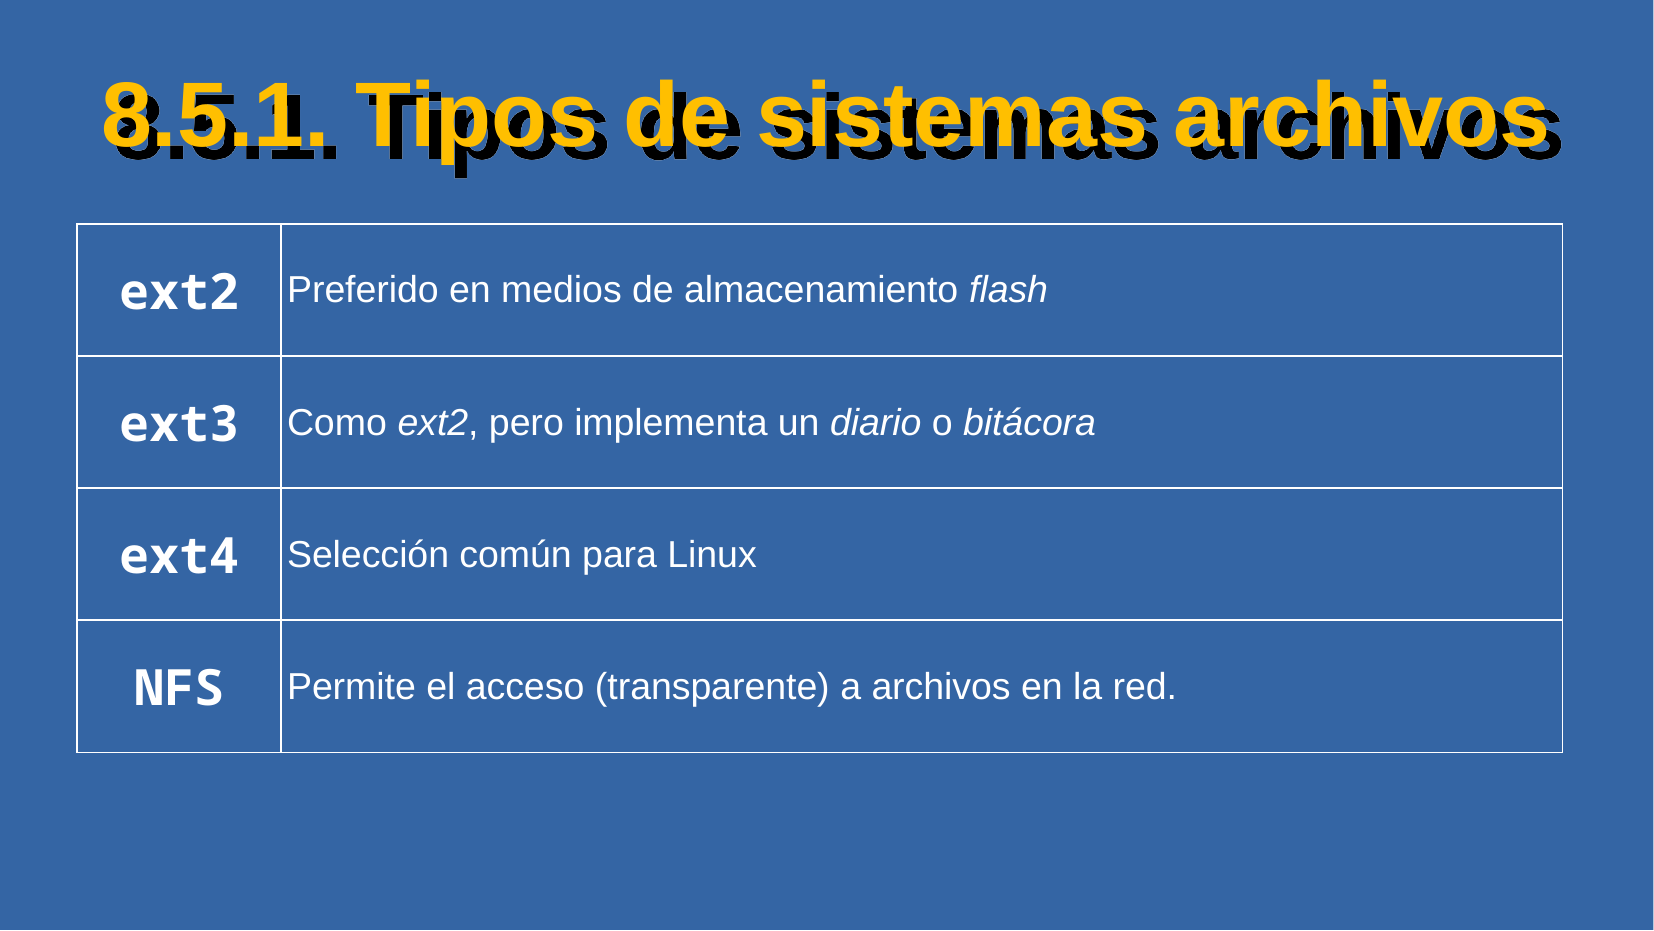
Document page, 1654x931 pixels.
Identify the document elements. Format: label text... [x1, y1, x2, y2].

table_cell ext4 [78, 489, 280, 619]
table_cell ext3 [78, 357, 280, 487]
table_cell Permite el acceso (transparente) a archivos en la red. [282, 621, 1562, 752]
table_header ext2 [78, 225, 280, 355]
table_cell Como ext2, pero implementa un diario o bitácora [282, 357, 1562, 487]
title 8.5.1. Tipos de sistemas archivos [82, 37, 1571, 193]
table_cell Selección común para Linux [282, 489, 1562, 619]
table_cell NFS [78, 621, 280, 752]
table_header Preferido en medios de almacenamiento flash [282, 225, 1562, 355]
